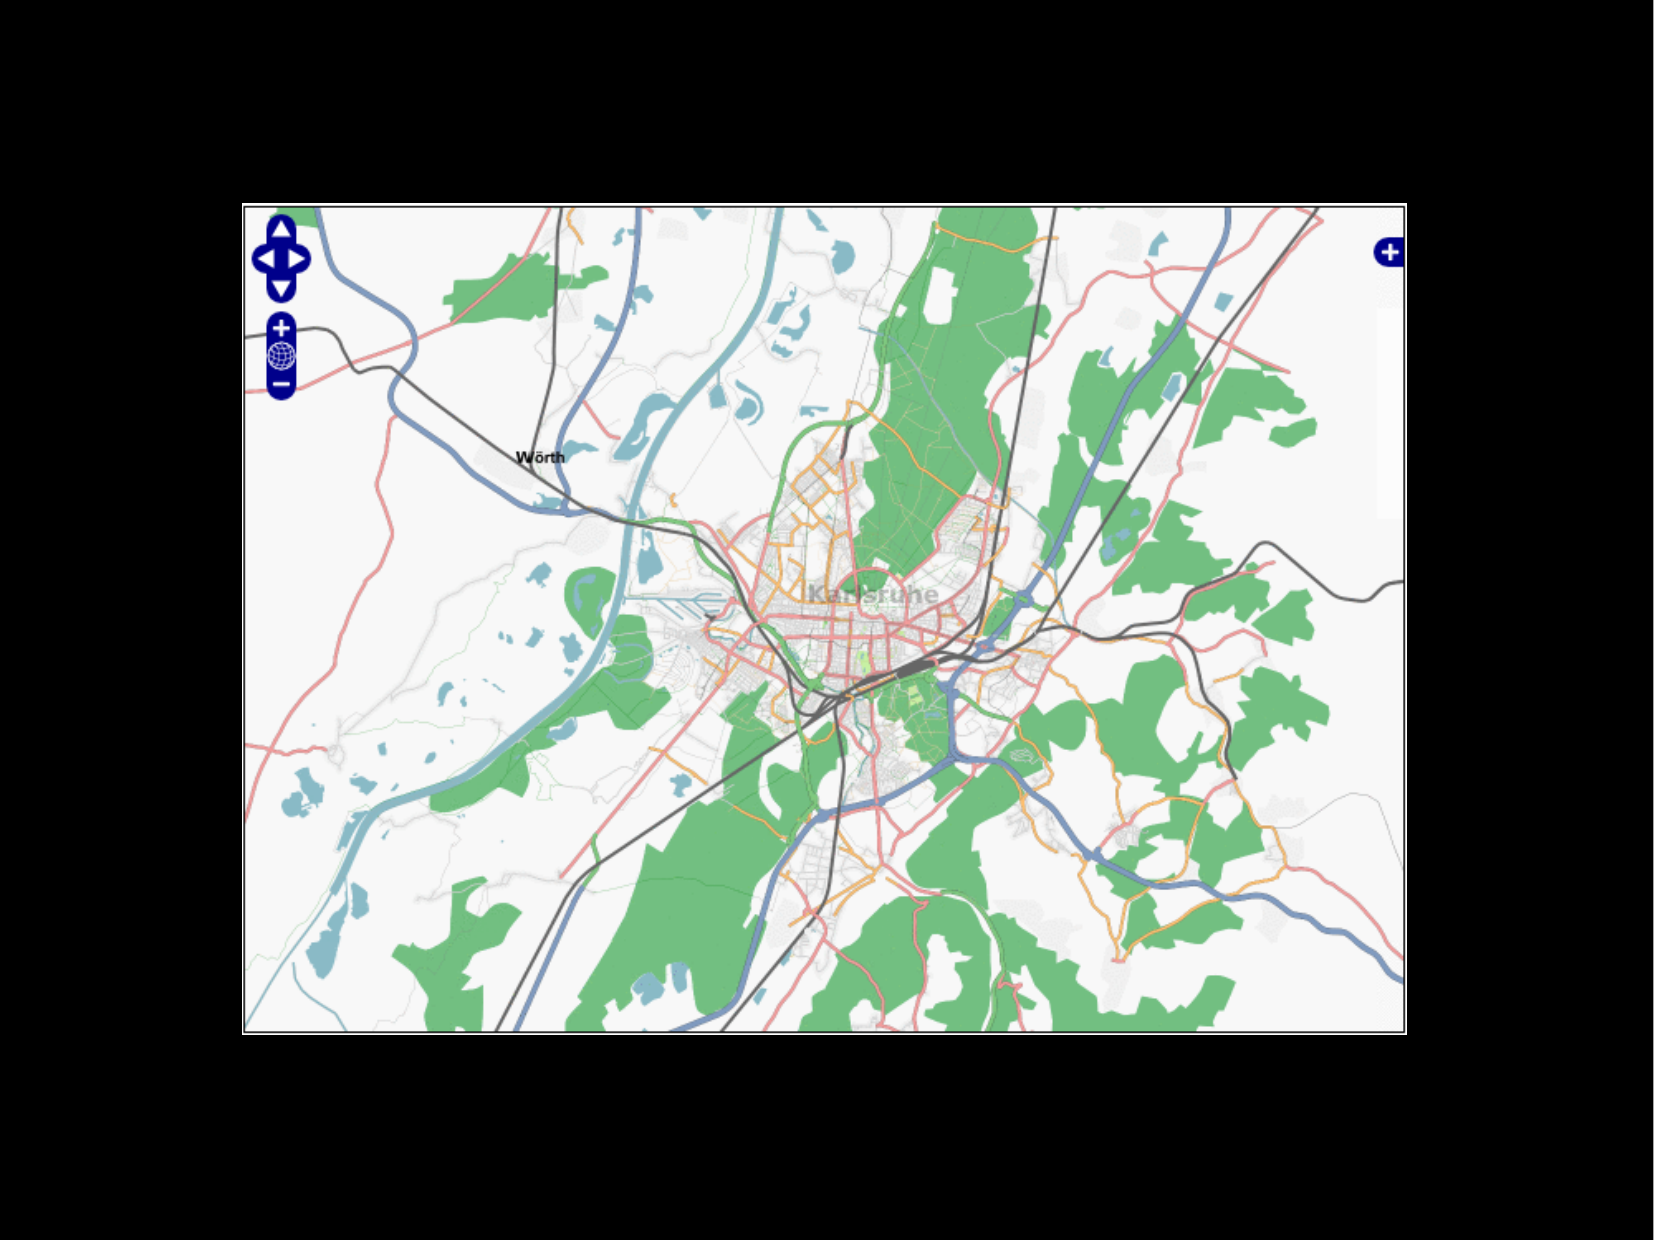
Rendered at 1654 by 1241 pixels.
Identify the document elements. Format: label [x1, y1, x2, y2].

picture [242, 203, 1407, 1035]
